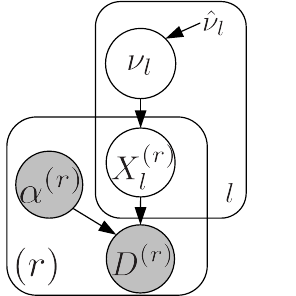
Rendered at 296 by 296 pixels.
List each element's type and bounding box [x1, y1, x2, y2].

text_box [24, 151, 74, 162]
picture [108, 140, 179, 194]
picture [108, 239, 175, 280]
picture [124, 51, 158, 78]
picture [200, 8, 230, 38]
text_box [25, 208, 72, 219]
picture [10, 243, 64, 289]
picture [223, 181, 241, 206]
text_box [112, 224, 169, 239]
text_box [113, 280, 168, 293]
picture [16, 162, 85, 208]
